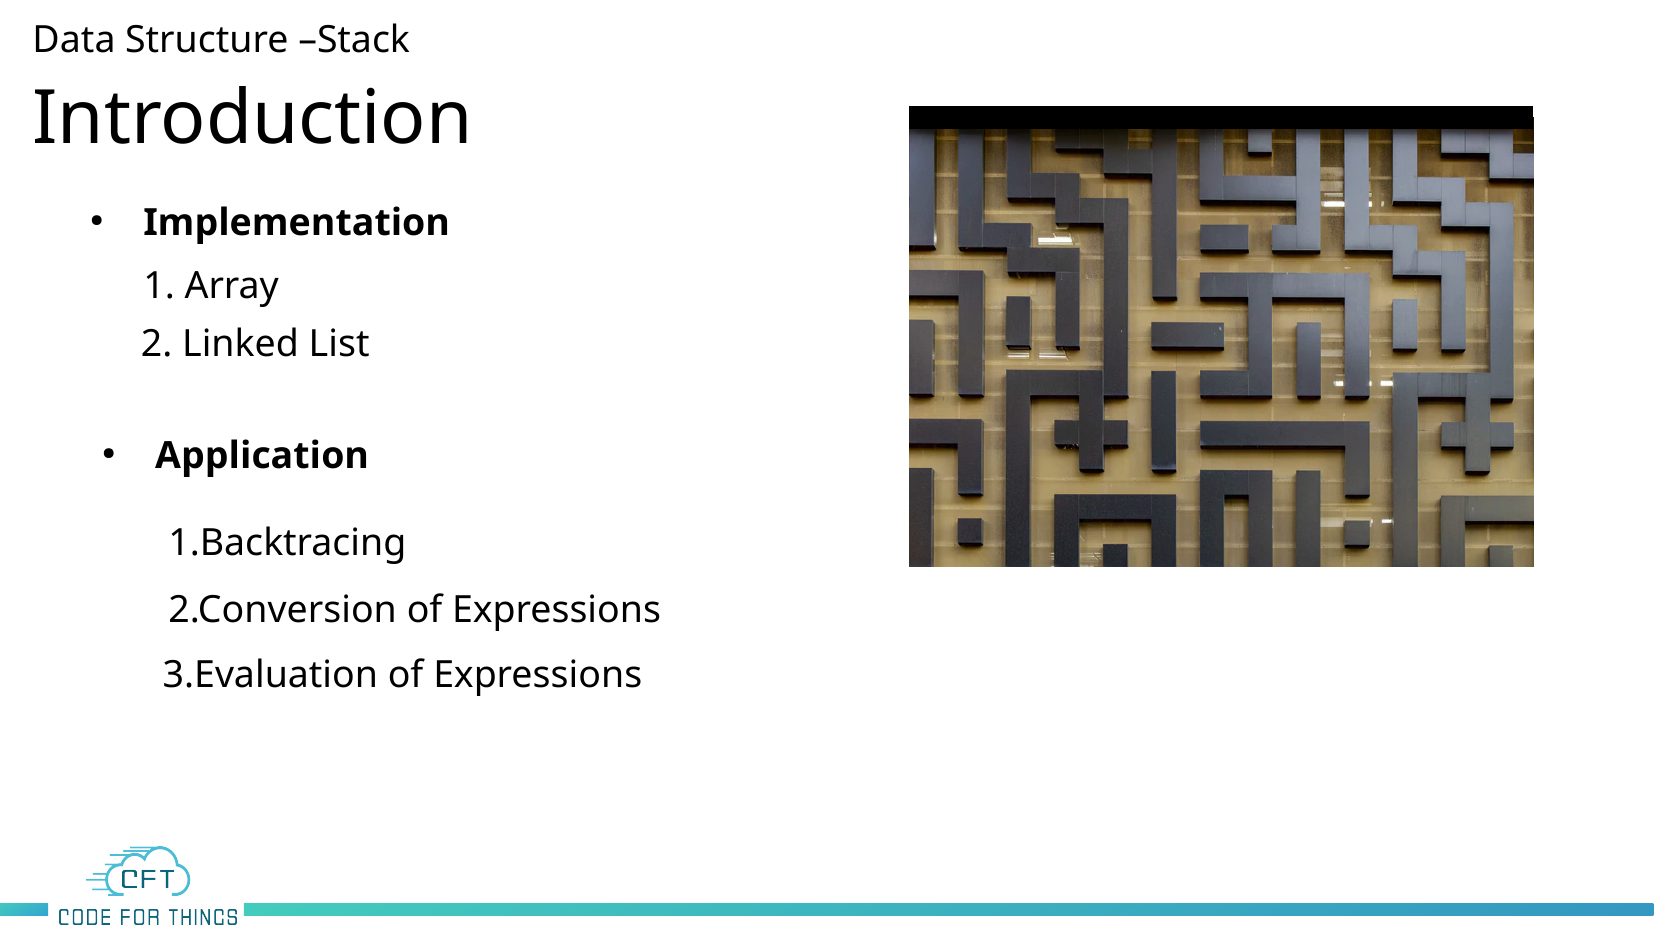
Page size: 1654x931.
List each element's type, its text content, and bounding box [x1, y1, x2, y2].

text_box Application [69, 421, 686, 491]
picture [909, 117, 1534, 567]
text_box 2.Conversion of Expressions [82, 575, 780, 644]
text_box 3.Evaluation of Expressions [77, 639, 774, 709]
text_box 1.Backtracing [82, 507, 699, 575]
title Data Structure –Stack Introduction [32, 12, 1184, 166]
picture [59, 846, 237, 925]
text_box Implementation [57, 188, 674, 257]
text_box 2. Linked List [55, 309, 671, 378]
text_box 1. Array [57, 257, 674, 320]
